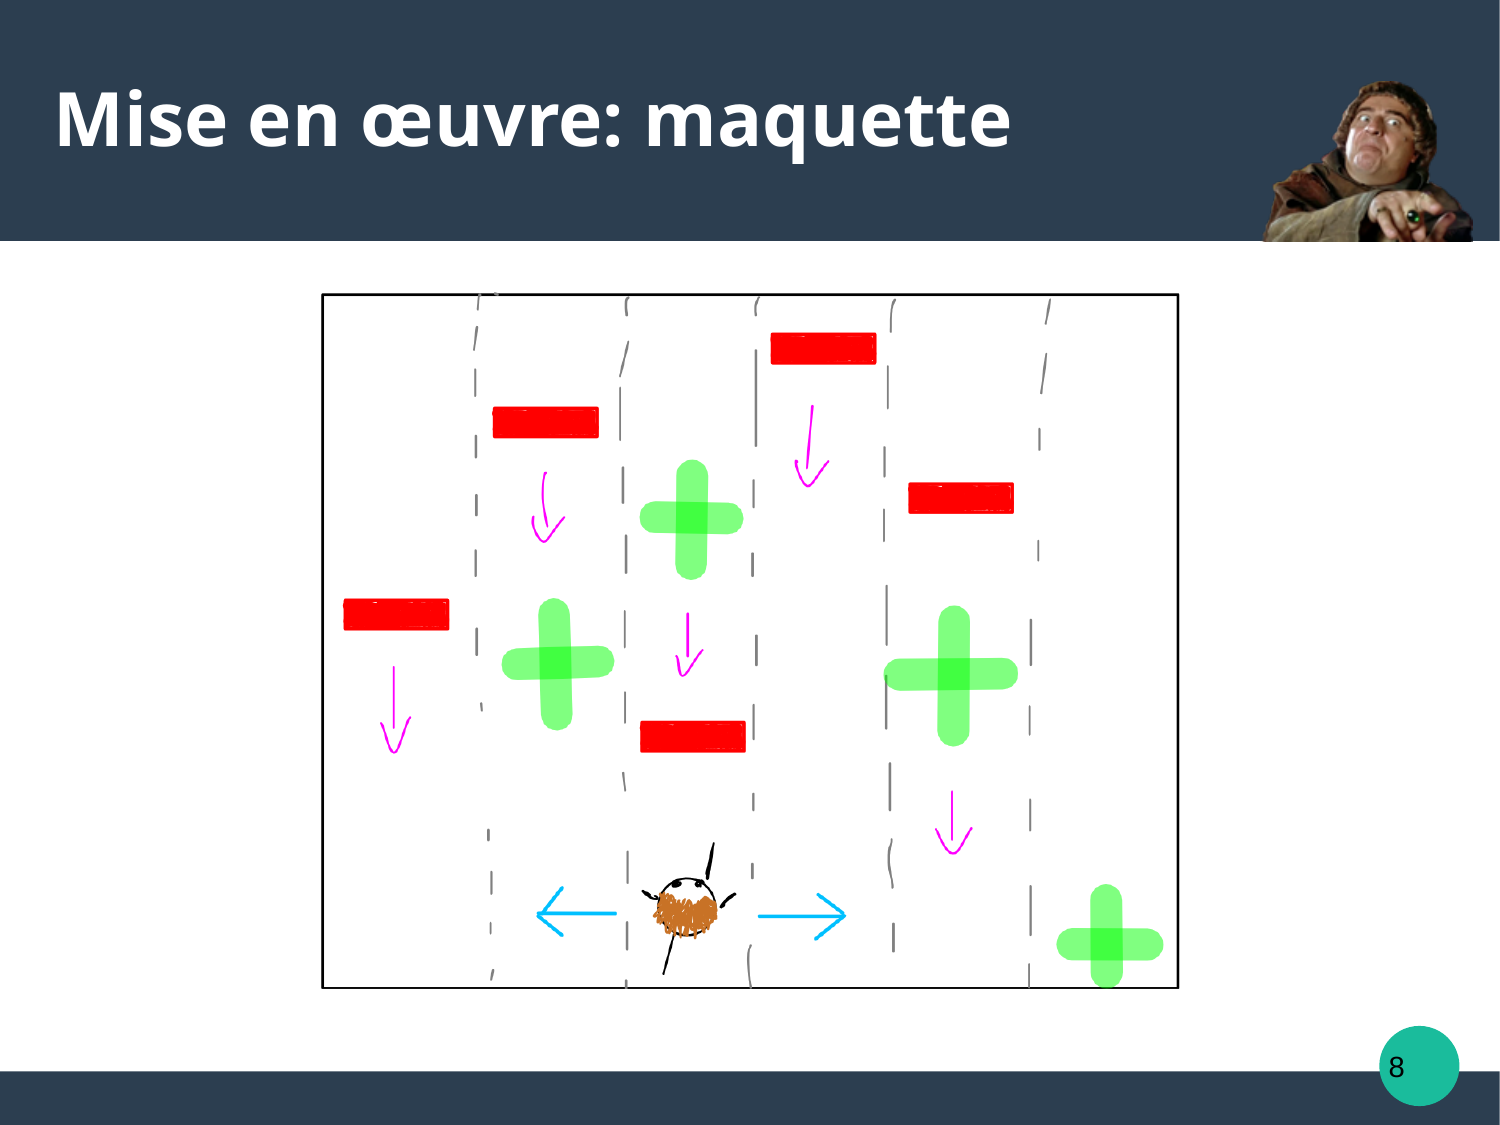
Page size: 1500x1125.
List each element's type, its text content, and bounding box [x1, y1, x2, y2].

picture [1260, 81, 1473, 242]
slide_number <number> [1373, 1022, 1464, 1109]
picture [320, 292, 1180, 989]
text_box Mise en œuvre: maquette [53, 44, 1447, 188]
